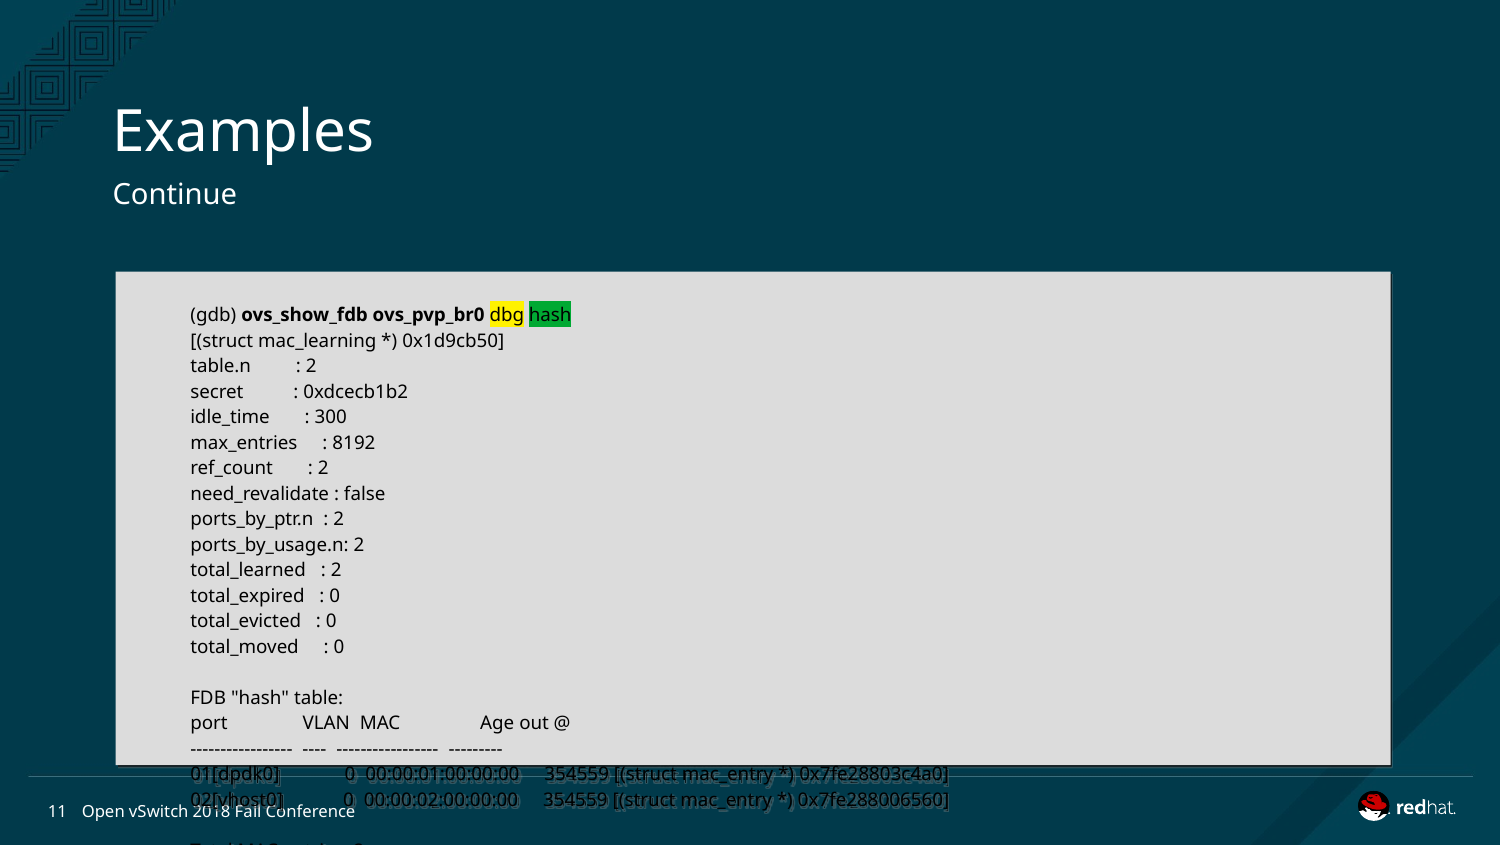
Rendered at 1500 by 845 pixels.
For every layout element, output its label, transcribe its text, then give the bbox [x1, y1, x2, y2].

text_box (gdb) ovs_show_fdb ovs_pvp_br0 dbg hash [(struct mac_learning *) 0x1d9cb50] table.n : 2 secret : 0xdcecb1b2 idle_time : 300 max_entries : 8192 ref_count : 2 need_revalidate : false ports_by_ptr.n : 2 ports_by_usage.n: 2 total_learned : 2 total_expired : 0 total_evicted : 0 total_moved : 0 FDB "hash" table: port VLAN MAC Age out @ ----------------- ---- ----------------- --------- 01[dpdk0] 0 00:00:01:00:00:00 354559 [(struct mac_entry *) 0x7fe28803c4a0] 02[vhost0] 0 00:00:02:00:00:00 354559 [(struct mac_entry *) 0x7fe288006560] Total MAC entries: 2 Current time is between 354258 and 354263 seconds. [115, 271, 1391, 766]
subtitle Continue [112, 173, 1388, 237]
picture [99, 38, 103, 49]
title Examples [112, 0, 1388, 169]
picture [616, 768, 622, 782]
picture [214, 768, 220, 782]
